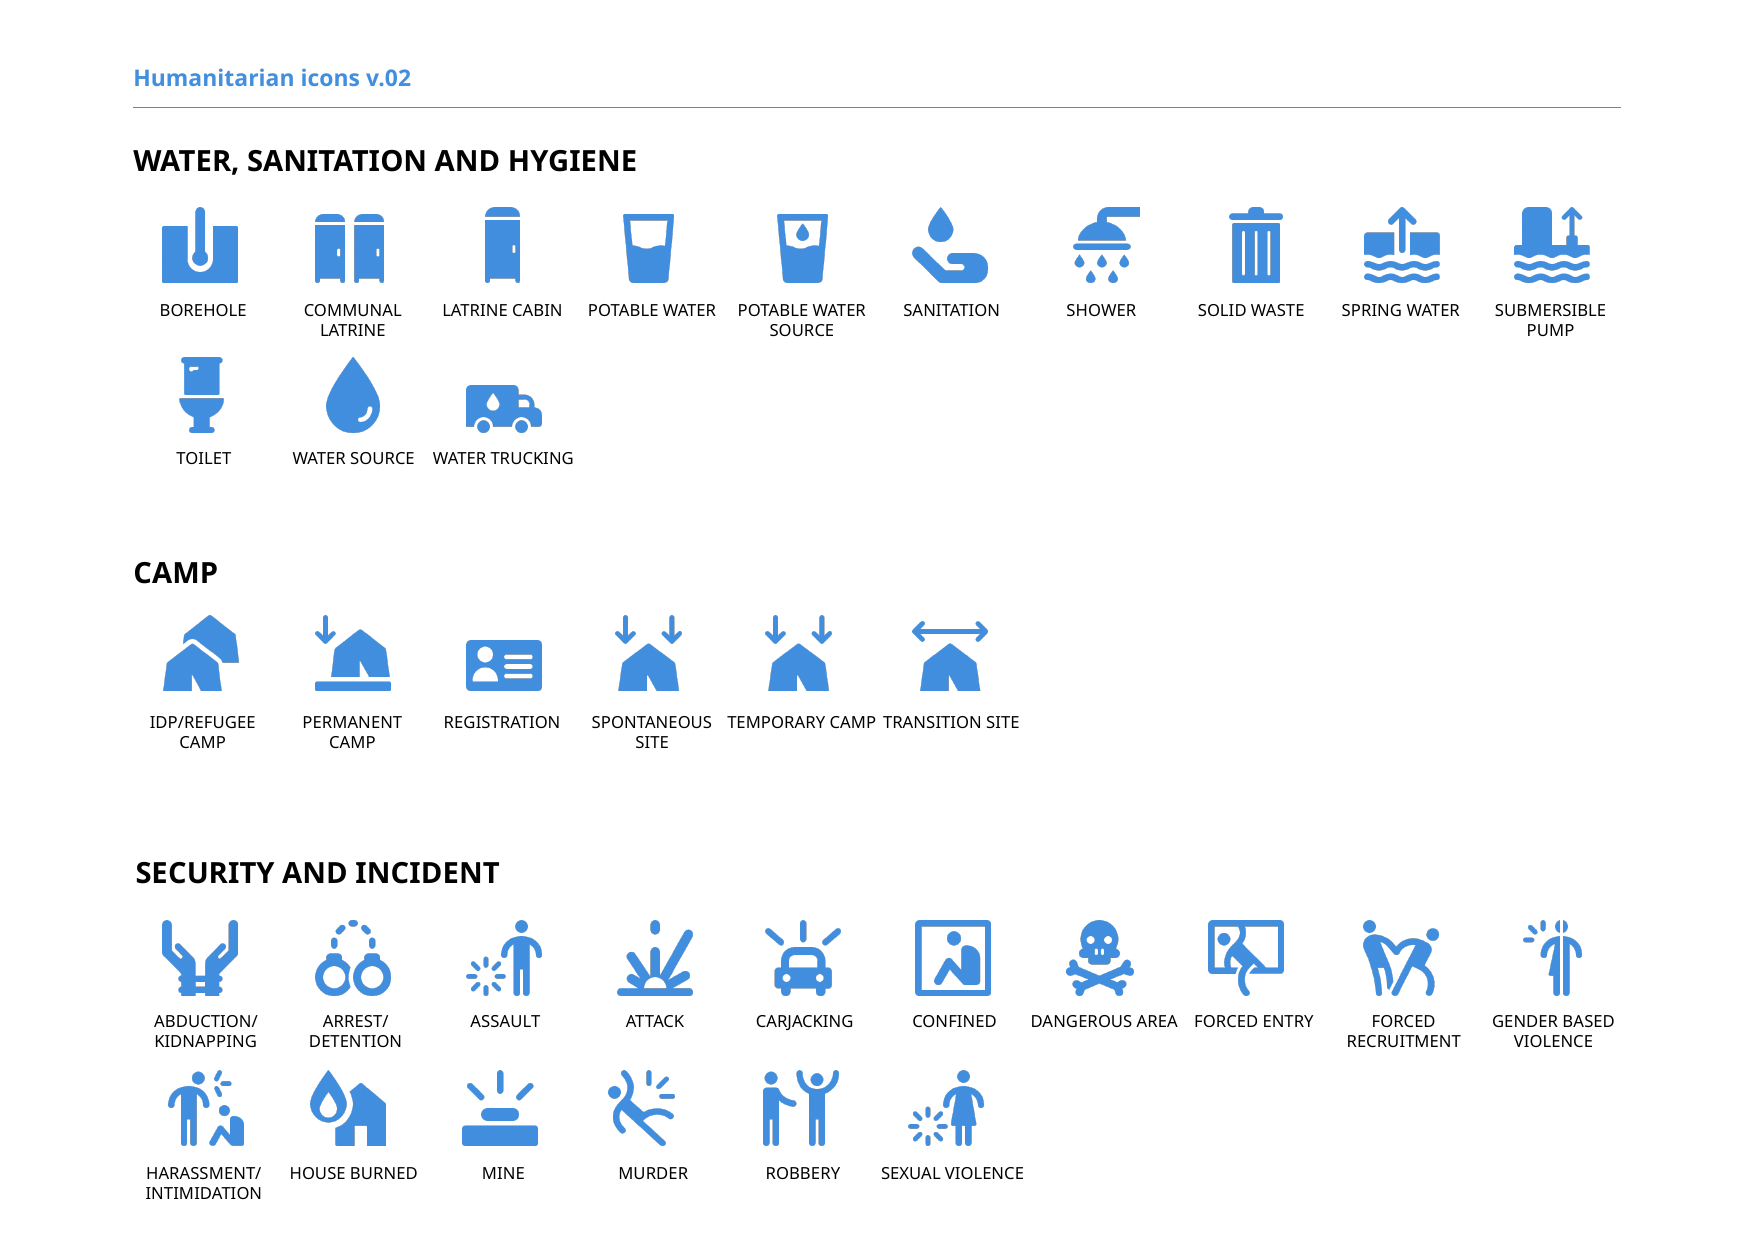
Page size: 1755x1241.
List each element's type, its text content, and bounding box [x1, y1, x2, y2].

picture [615, 615, 682, 691]
picture [179, 357, 224, 433]
text_box REGISTRATION [427, 712, 577, 758]
text_box TRANSITION SITE [876, 712, 1027, 758]
text_box WATER TRUCKING [428, 447, 579, 493]
picture [765, 615, 832, 691]
text_box CONFINED [879, 1011, 1029, 1056]
picture [466, 385, 542, 433]
text_box SPRING WATER [1325, 299, 1475, 345]
text_box PERMANENT CAMP [277, 712, 427, 758]
text_box FORCED RECRUITMENT [1328, 1011, 1478, 1056]
text_box BOREHOLE [128, 299, 277, 345]
picture [326, 357, 380, 433]
text_box CARJACKING [729, 1011, 879, 1056]
text_box LATRINE CABIN [427, 299, 577, 345]
picture [162, 207, 238, 283]
picture [623, 214, 674, 283]
picture [915, 920, 991, 996]
picture [1066, 920, 1134, 996]
picture [466, 640, 542, 691]
text_box COMMUNAL LATRINE [277, 299, 427, 345]
text_box MURDER [578, 1162, 727, 1208]
text_box POTABLE WATER SOURCE [727, 299, 876, 345]
text_box ATTACK [580, 1011, 729, 1056]
picture [617, 920, 693, 996]
text_box SOLID WASTE [1176, 299, 1325, 345]
text_box SEXUAL VIOLENCE [877, 1162, 1028, 1208]
picture [1363, 920, 1439, 996]
picture [908, 1070, 984, 1146]
text_box SPONTANEOUS SITE [577, 712, 726, 758]
picture [1514, 207, 1590, 283]
picture [466, 920, 542, 996]
picture [315, 920, 391, 996]
picture [162, 920, 238, 996]
picture [1073, 207, 1140, 283]
text_box HOUSE BURNED [278, 1162, 428, 1208]
picture [163, 615, 239, 691]
text_box SHOWER [1026, 299, 1176, 345]
text_box SANITATION [876, 299, 1026, 345]
picture [912, 207, 988, 283]
text_box FORCED ENTRY [1179, 1011, 1328, 1056]
text_box WATER SOURCE [278, 447, 428, 493]
picture [310, 1070, 386, 1146]
picture [315, 615, 391, 691]
text_box TOILET [128, 447, 278, 493]
text_box ABDUCTION/ KIDNAPPING [130, 1011, 280, 1056]
picture [608, 1070, 675, 1146]
text_box MINE [428, 1162, 578, 1208]
text_box WATER, SANITATION AND HYGIENE [133, 142, 771, 180]
text_box POTABLE WATER [577, 299, 727, 345]
picture [485, 207, 520, 283]
text_box CAMP [133, 554, 801, 589]
list Humanitarian icons v.02 [133, 63, 1659, 108]
text_box TEMPORARY CAMP [726, 712, 876, 758]
picture [1364, 207, 1440, 283]
text_box ARREST/ DETENTION [280, 1011, 430, 1056]
text_box ROBBERY [727, 1162, 877, 1208]
picture [168, 1070, 244, 1146]
text_box GENDER BASED VIOLENCE [1478, 1011, 1629, 1056]
picture [1229, 207, 1283, 283]
picture [1208, 920, 1284, 996]
picture [1523, 920, 1582, 996]
text_box ASSAULT [430, 1011, 580, 1056]
picture [315, 214, 384, 283]
text_box SUBMERSIBLE PUMP [1475, 299, 1626, 345]
text_box HARASSMENT/ INTIMIDATION [128, 1162, 278, 1208]
picture [763, 1070, 839, 1146]
picture [462, 1070, 538, 1146]
picture [777, 214, 828, 283]
text_box DANGEROUS AREA [1029, 1011, 1179, 1056]
picture [765, 920, 841, 996]
text_box IDP/REFUGEE CAMP [127, 712, 277, 758]
picture [912, 621, 988, 691]
text_box SECURITY AND INCIDENT [135, 853, 803, 888]
